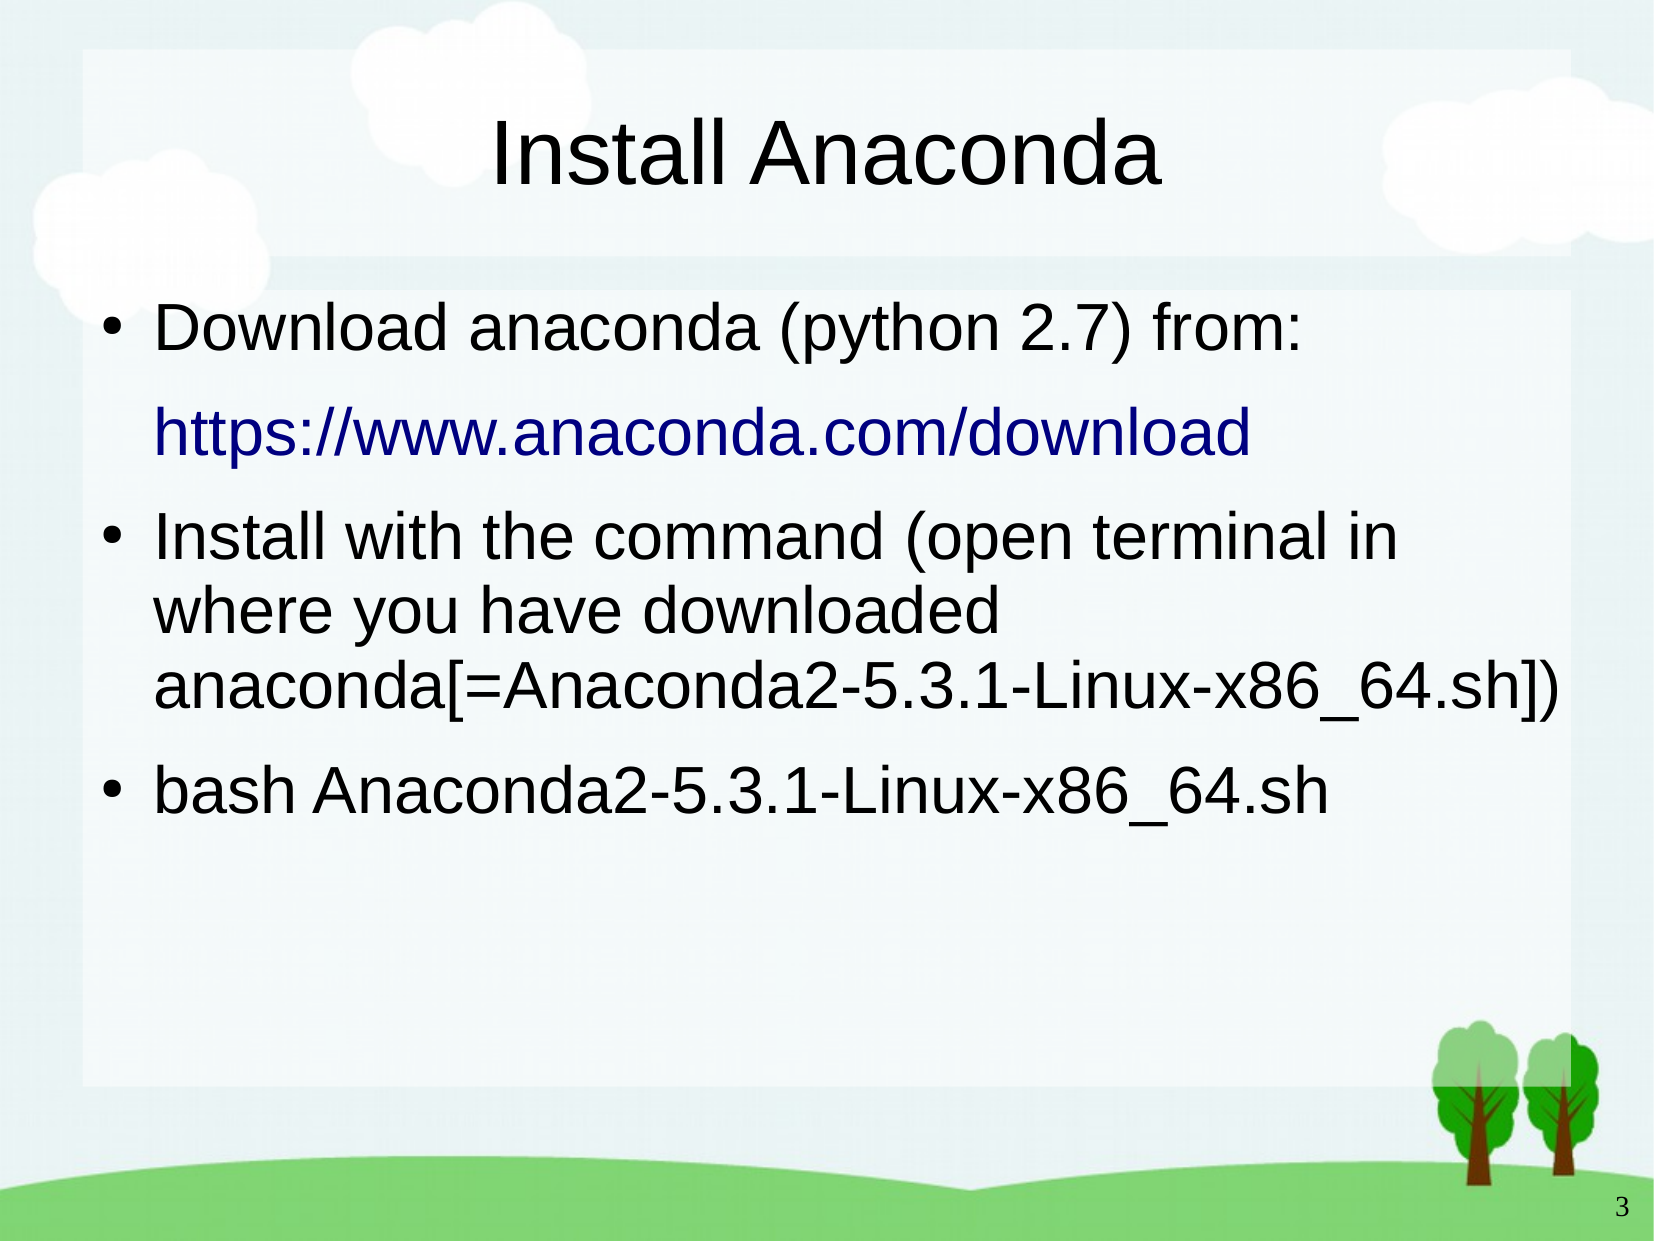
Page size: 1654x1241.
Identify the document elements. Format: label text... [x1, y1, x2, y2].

title Install Anaconda [82, 49, 1571, 257]
picture [0, 0, 1654, 1241]
list Download anaconda (python 2.7) from: https://www.anaconda.com/download Install with the command (open terminal in where you have downloaded anaconda[=Anaconda2-5.3.1-Linux-x86_64.sh]) bash Anaconda2-5.3.1-Linux-x86_64.sh [82, 290, 1571, 1087]
